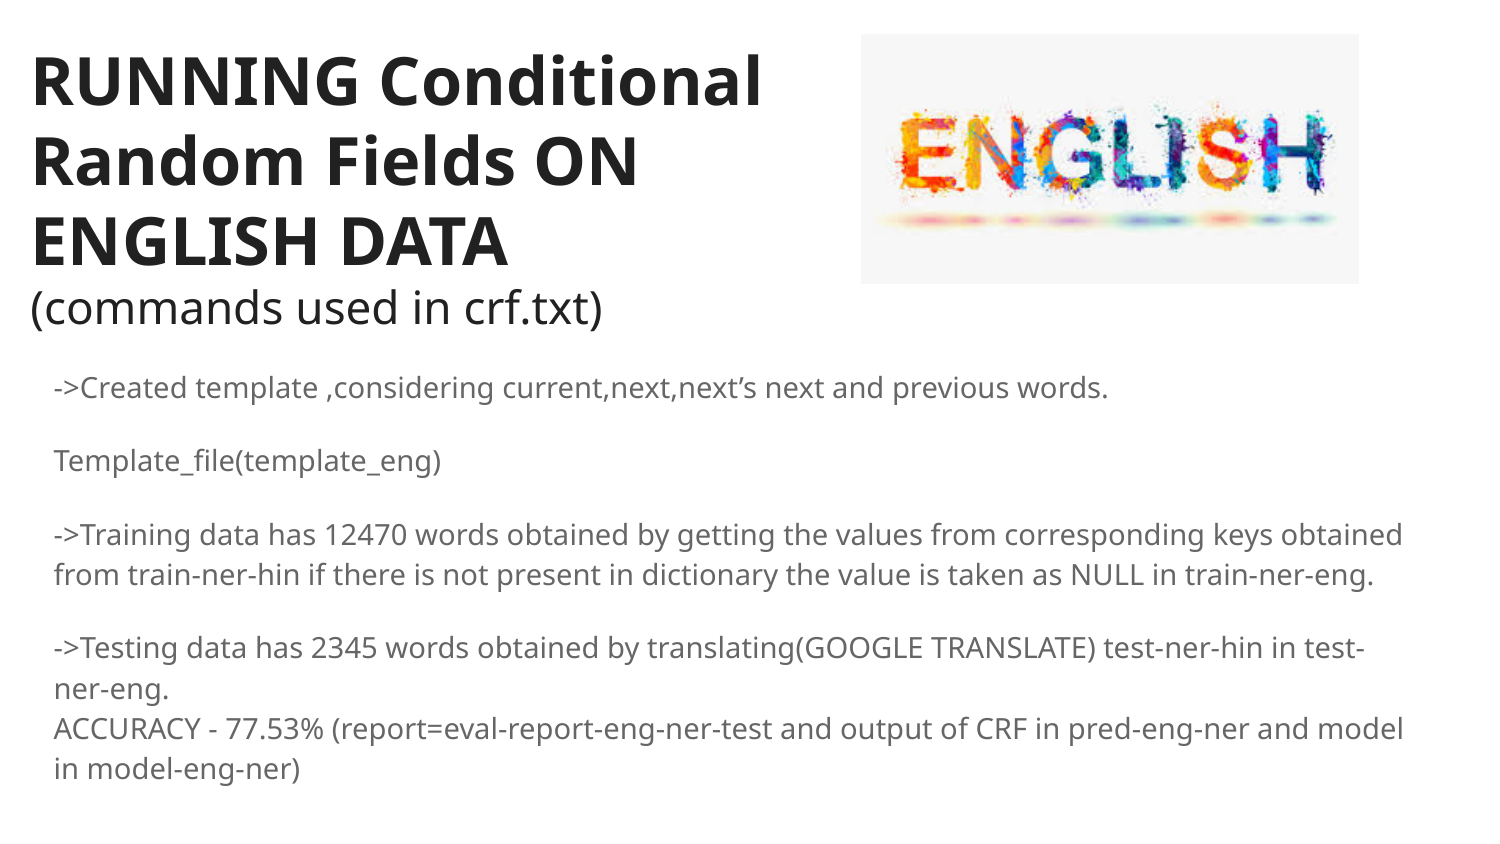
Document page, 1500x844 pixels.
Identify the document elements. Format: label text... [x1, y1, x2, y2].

text_box ->Created template ,considering current,next,next’s next and previous words. Template_file(template_eng) ->Training data has 12470 words obtained by getting the values from corresponding keys obtained from train-ner-hin if there is not present in dictionary the value is taken as NULL in train-ner-eng. ->Testing data has 2345 words obtained by translating(GOOGLE TRANSLATE) test-ner-hin in test-ner-eng. ACCURACY - 77.53% (report=eval-report-eng-ner-test and output of CRF in pred-eng-ner and model in model-eng-ner) [38, 349, 1437, 844]
picture [861, 34, 1359, 284]
text_box RUNNING Conditional Random Fields ON ENGLISH DATA (commands used in crf.txt) [15, 23, 886, 155]
